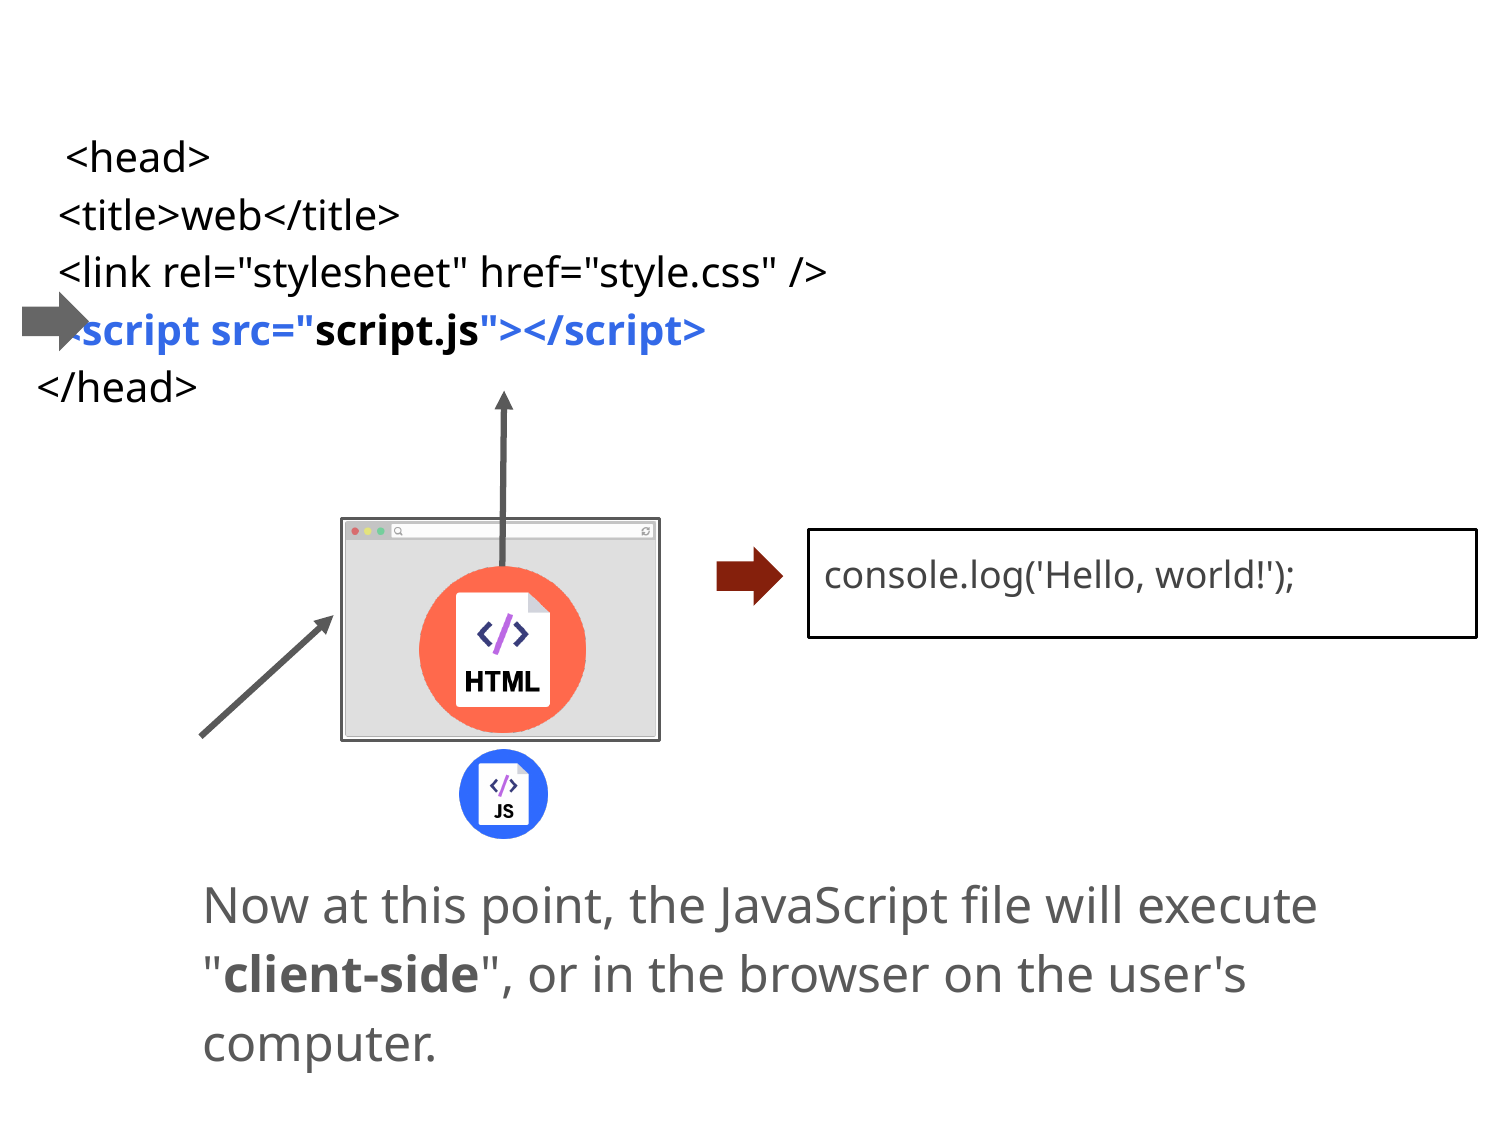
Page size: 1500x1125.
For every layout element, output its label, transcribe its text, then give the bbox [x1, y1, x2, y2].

picture [459, 749, 548, 839]
text_box console.log('Hello, world!'); [808, 529, 1477, 638]
text_box <head> <title>web</title> <link rel="stylesheet" href="style.css" /> <script src="script.js"></script> </head> [0, 108, 1102, 450]
picture [343, 519, 658, 739]
list Now at this point, the JavaScript file will execute "client-side", or in the browser on the user's computer. [187, 849, 1431, 1096]
text_box [716, 546, 784, 606]
text_box [22, 291, 89, 352]
picture [58, 546, 258, 803]
